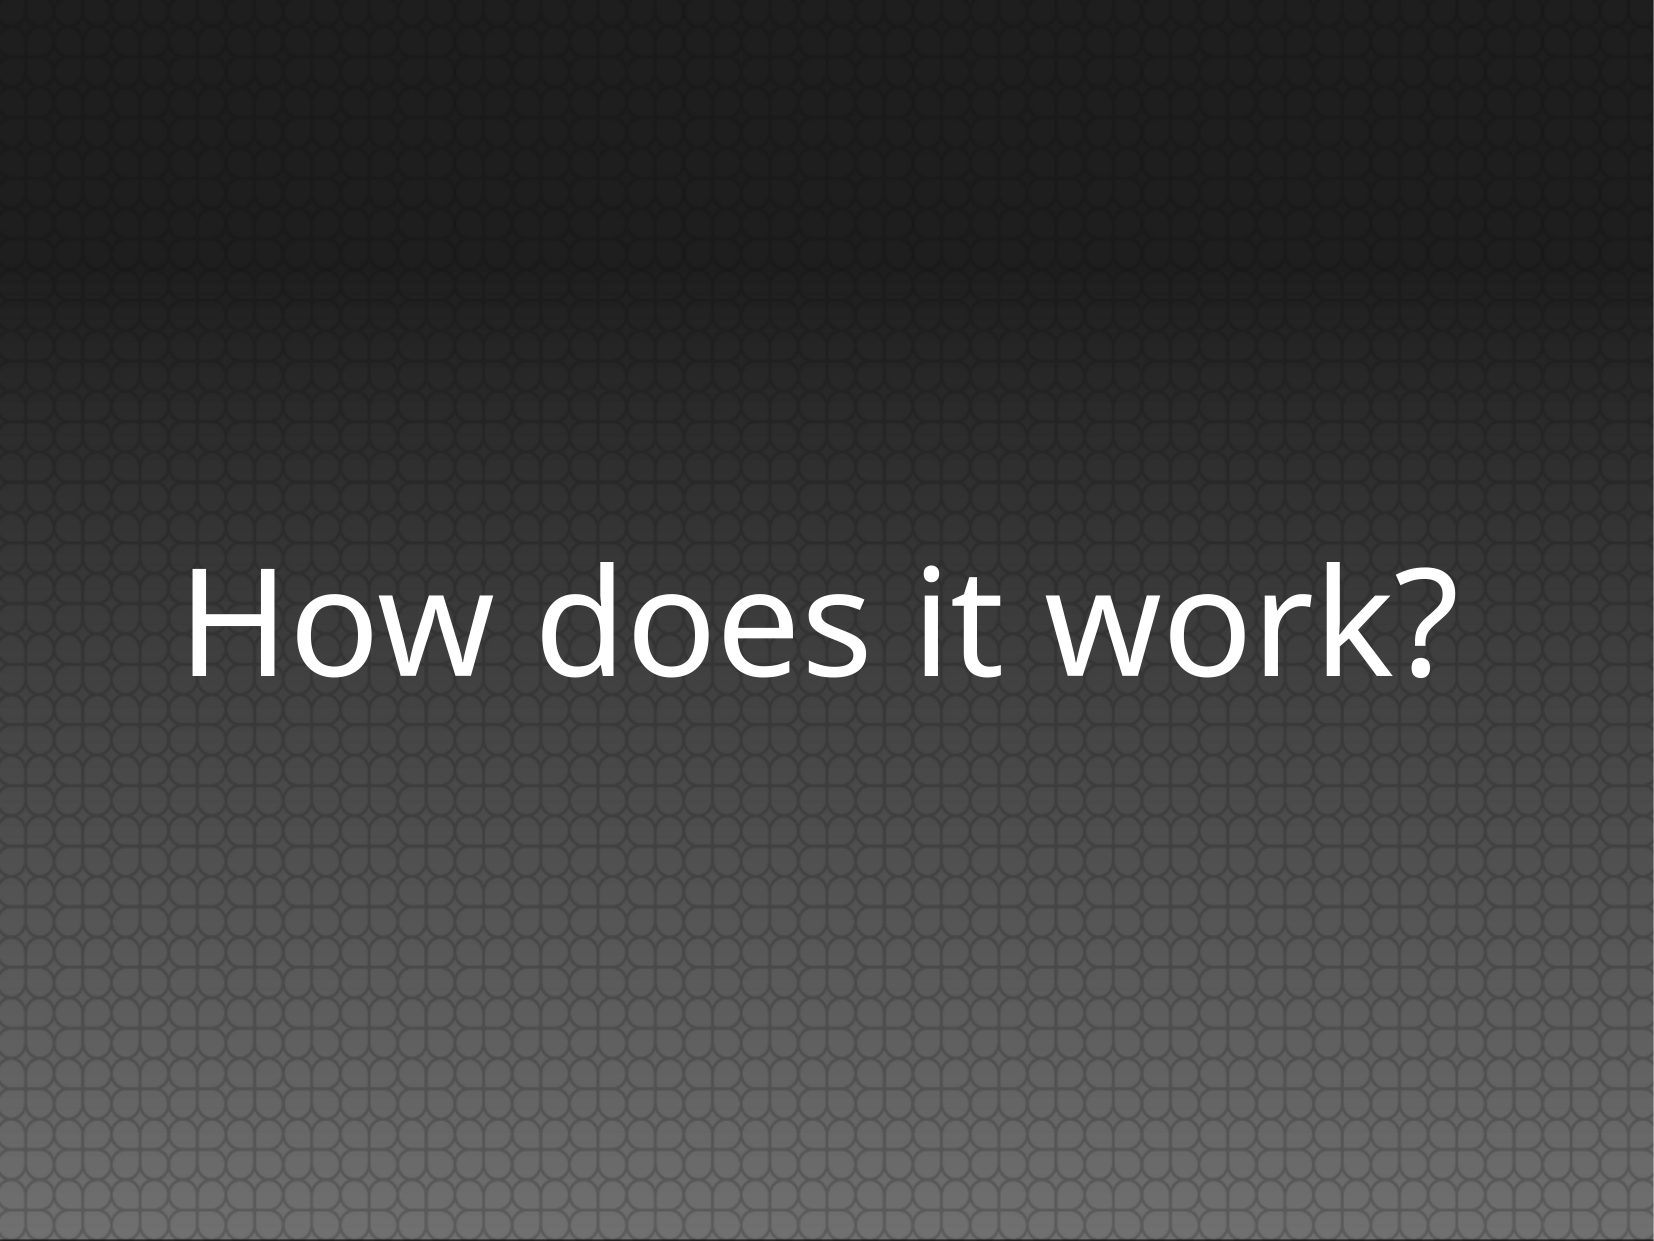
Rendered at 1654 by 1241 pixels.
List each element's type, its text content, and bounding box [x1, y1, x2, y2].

picture [0, 0, 1654, 1241]
title How does it work? [75, 525, 1564, 713]
